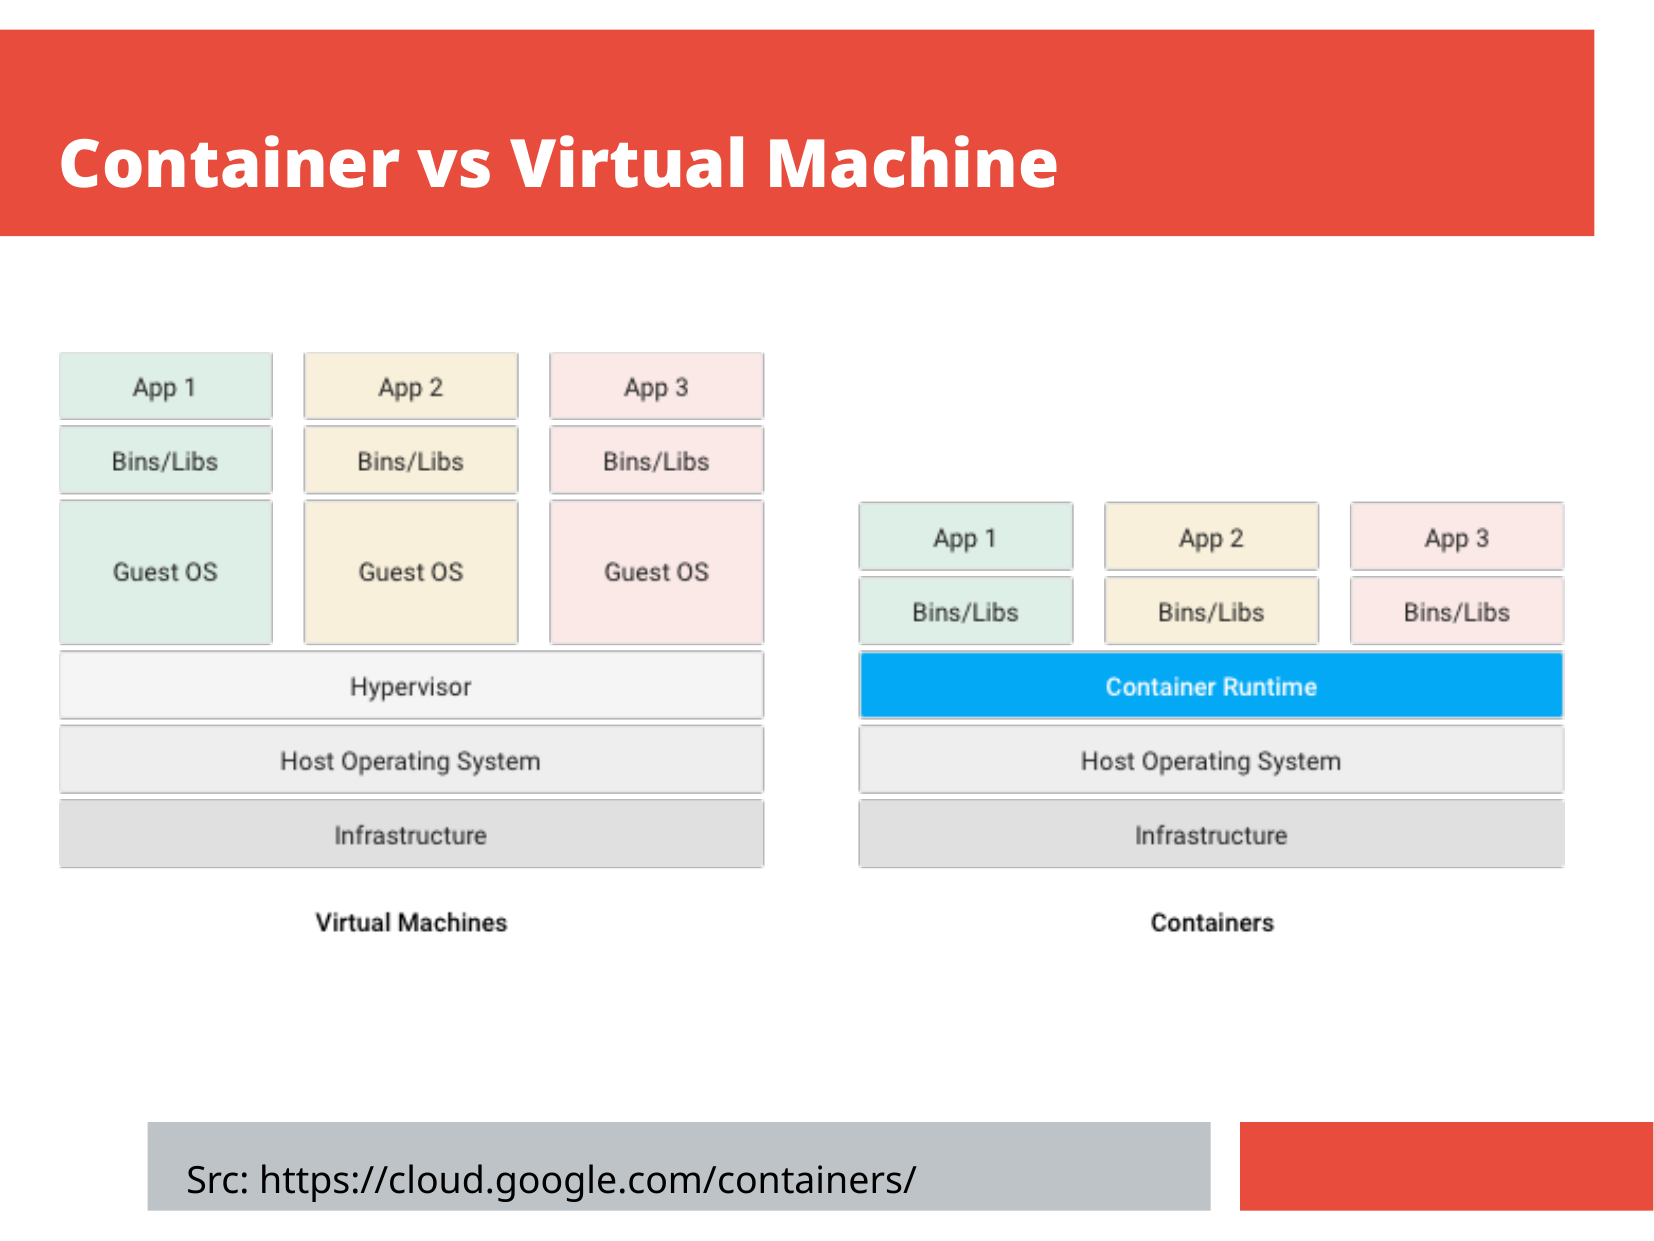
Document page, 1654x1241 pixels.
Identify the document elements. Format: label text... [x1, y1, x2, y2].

picture [59, 352, 1565, 934]
text_box Src: https://cloud.google.com/containers/ [171, 1145, 854, 1208]
title Container vs Virtual Machine [59, 59, 1595, 207]
